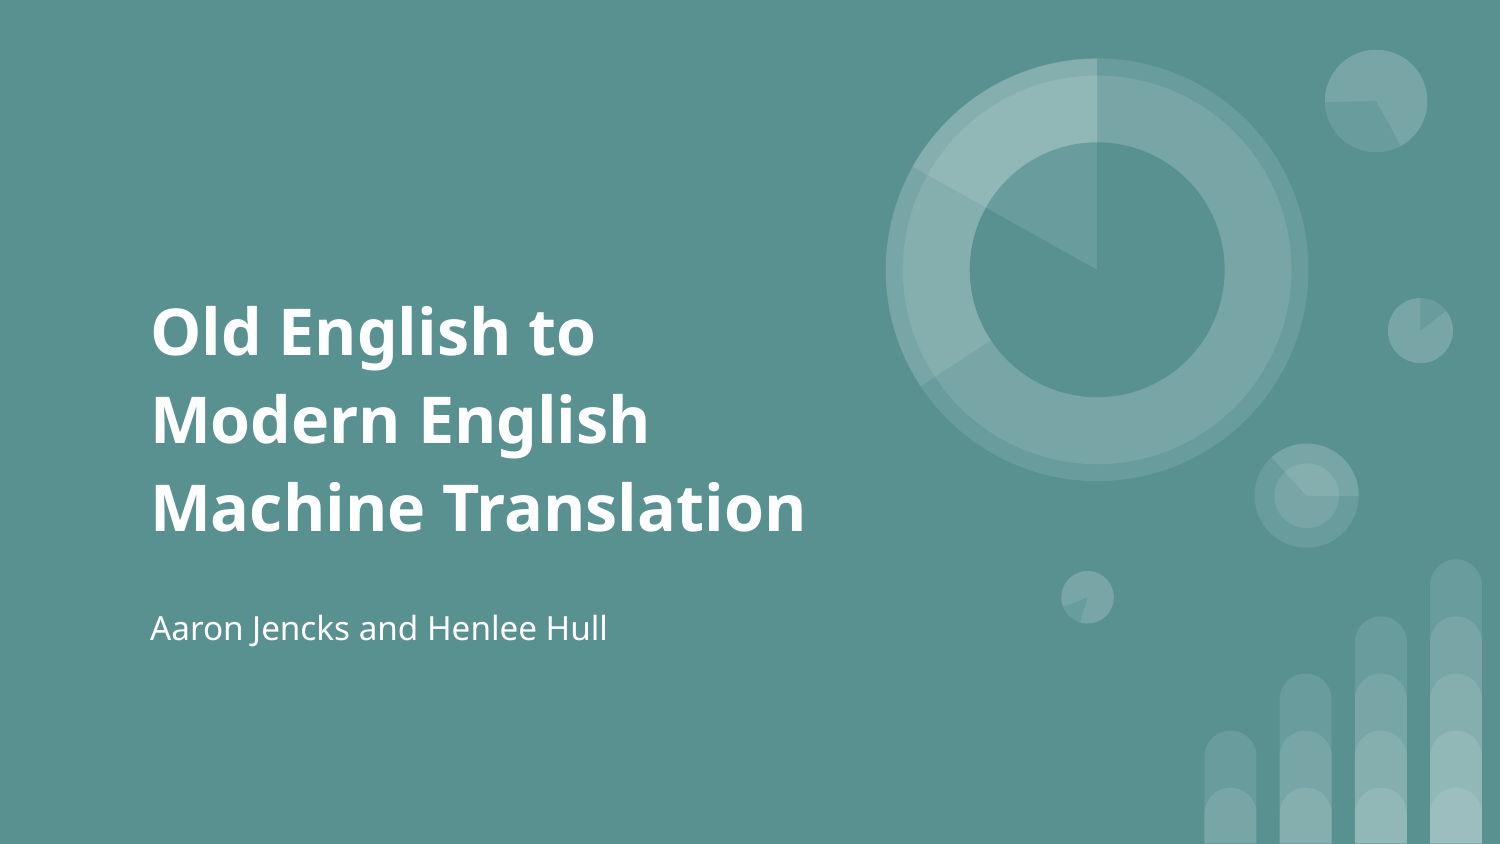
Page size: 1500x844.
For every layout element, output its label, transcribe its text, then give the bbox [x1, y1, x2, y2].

subtitle Aaron Jencks and Henlee Hull [135, 589, 834, 704]
title Old English to Modern English Machine Translation [135, 264, 834, 572]
